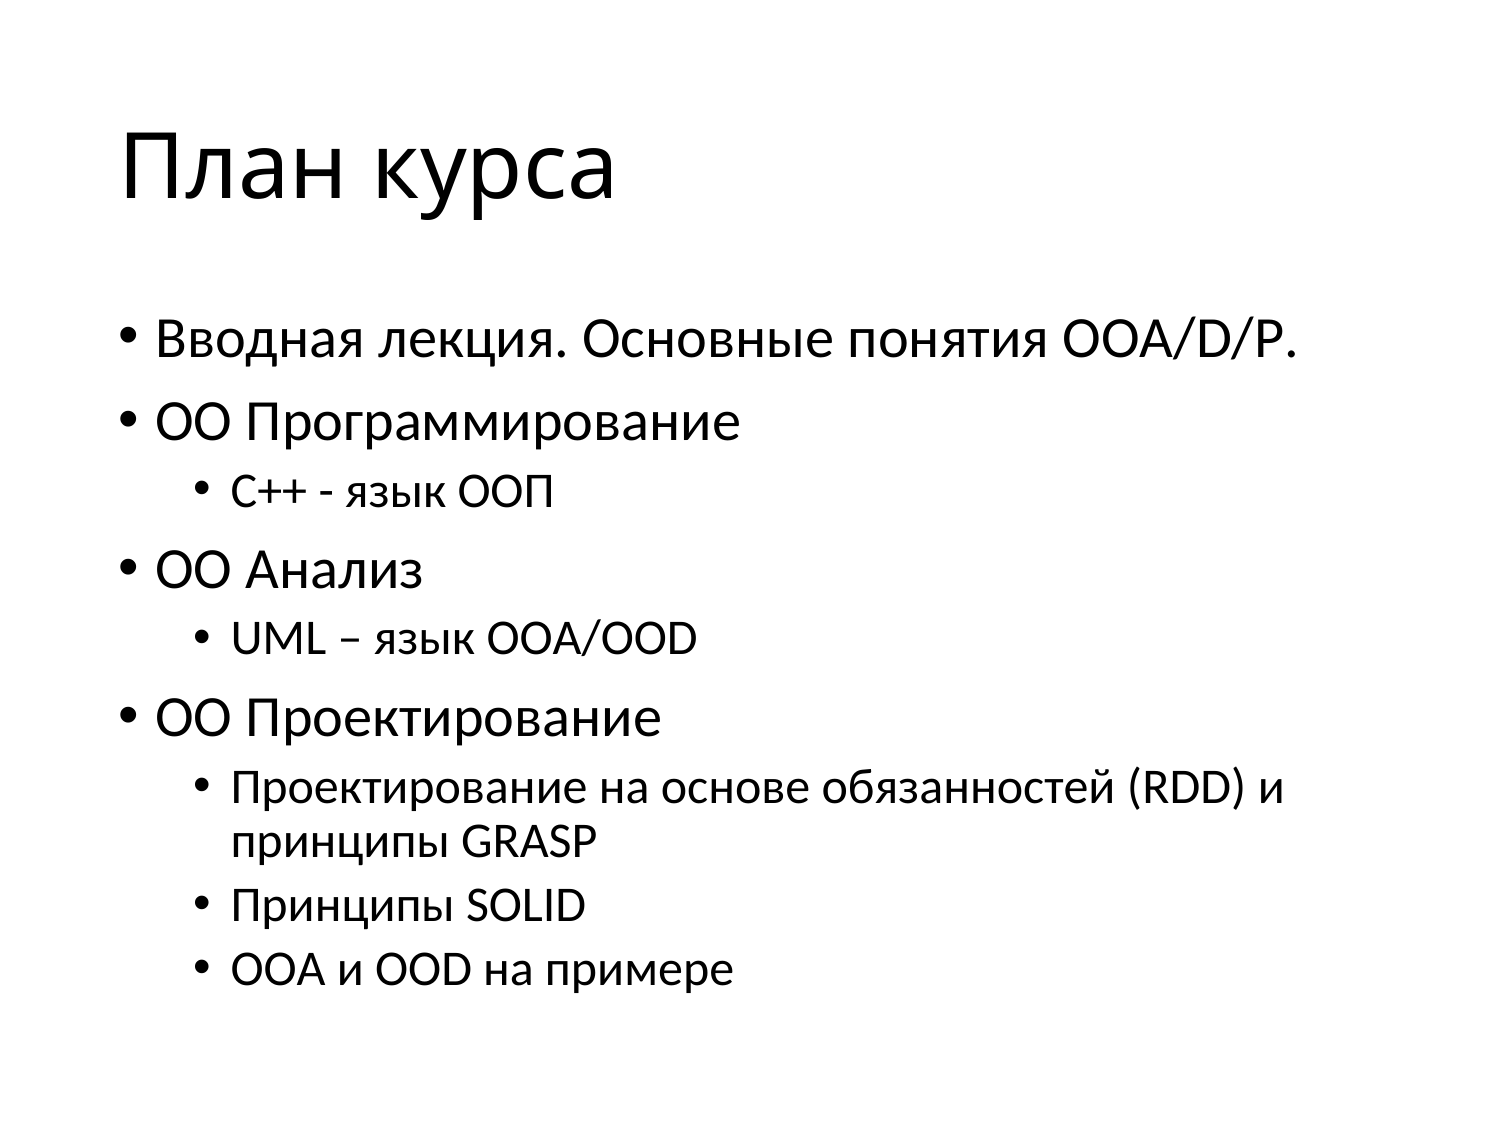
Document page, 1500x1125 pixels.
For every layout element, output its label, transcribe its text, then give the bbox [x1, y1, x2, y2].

title План курса [103, 59, 1397, 278]
list Вводная лекция. Основные понятия OOA/D/P. ОО Программирование C++ - язык ООП ОО Анализ UML – язык OOA/OOD ОО Проектирование Проектирование на основе обязанностей (RDD) и принципы GRASP Принципы SOLID OOA и OOD на примере [103, 299, 1397, 1014]
